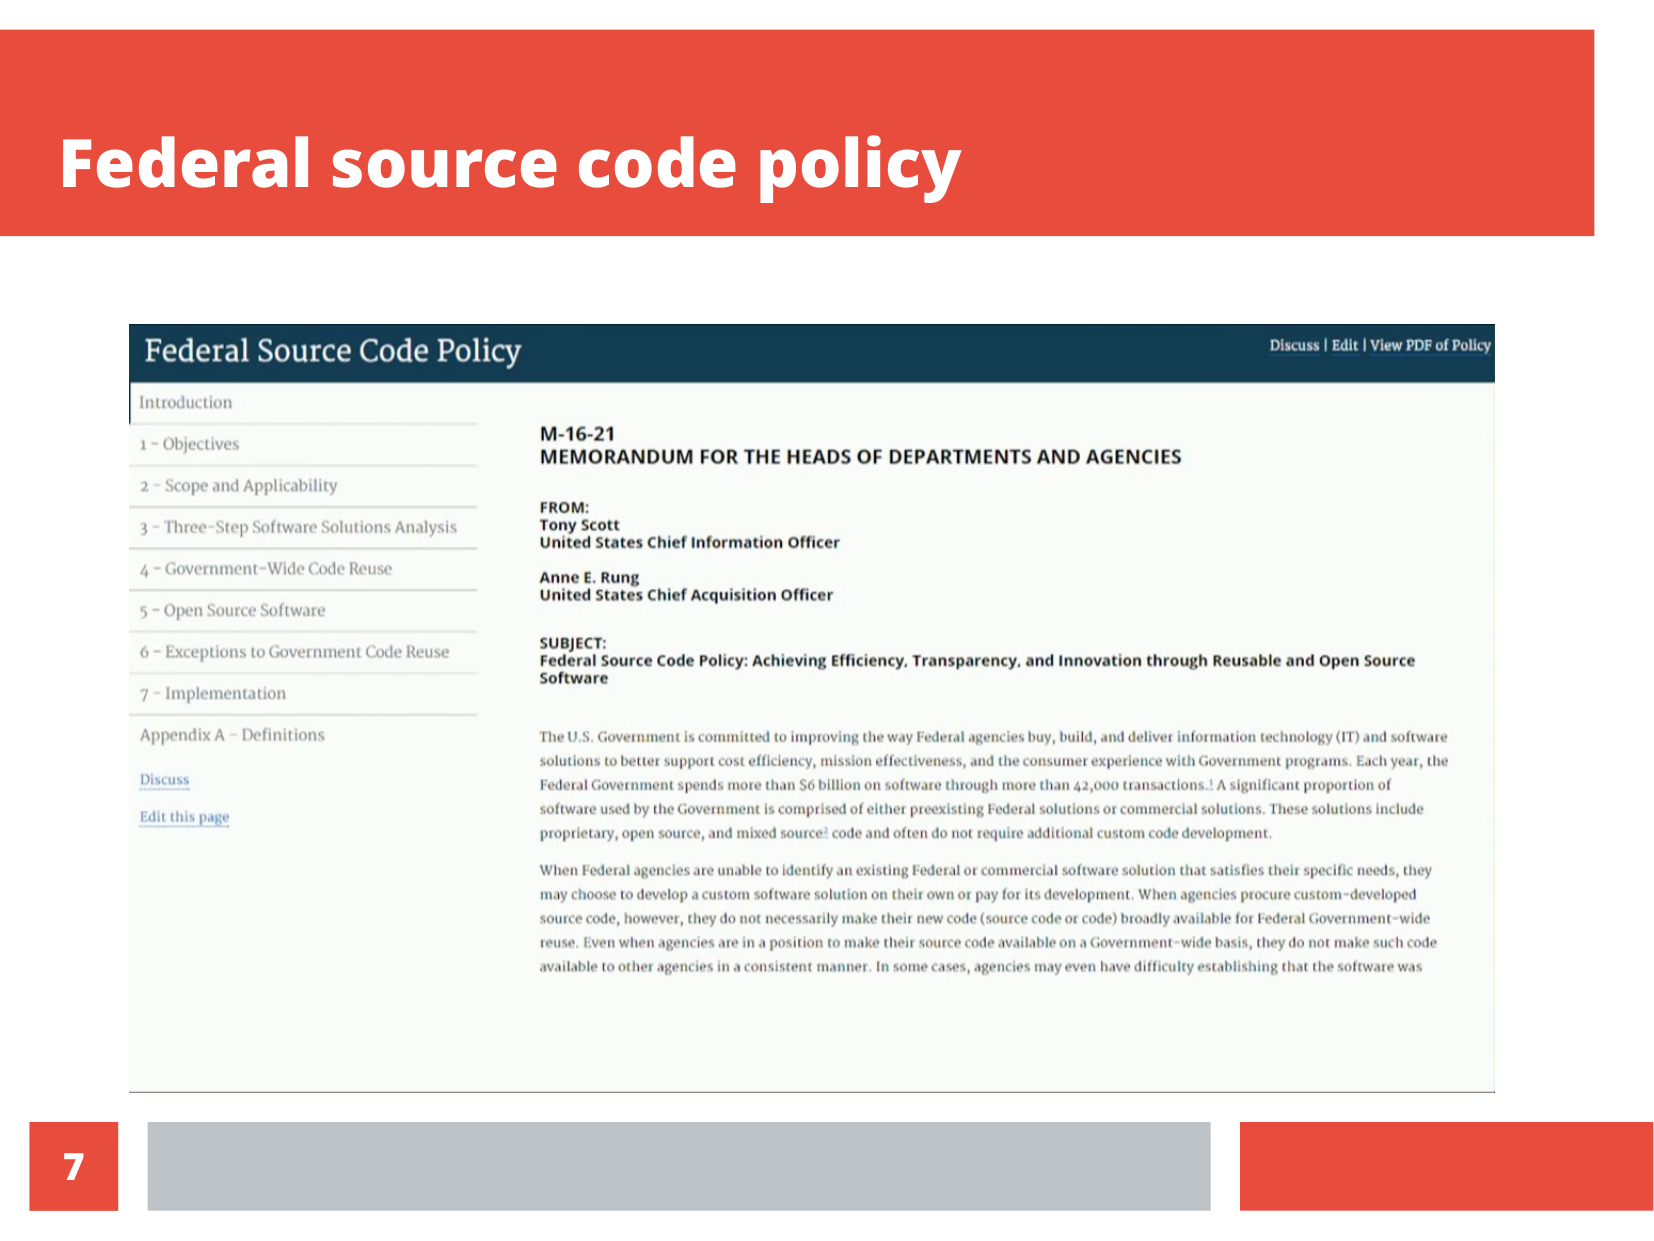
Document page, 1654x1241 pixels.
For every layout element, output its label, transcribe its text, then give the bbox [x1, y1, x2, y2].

title Federal source code policy [59, 59, 1595, 207]
picture [129, 324, 1495, 1093]
